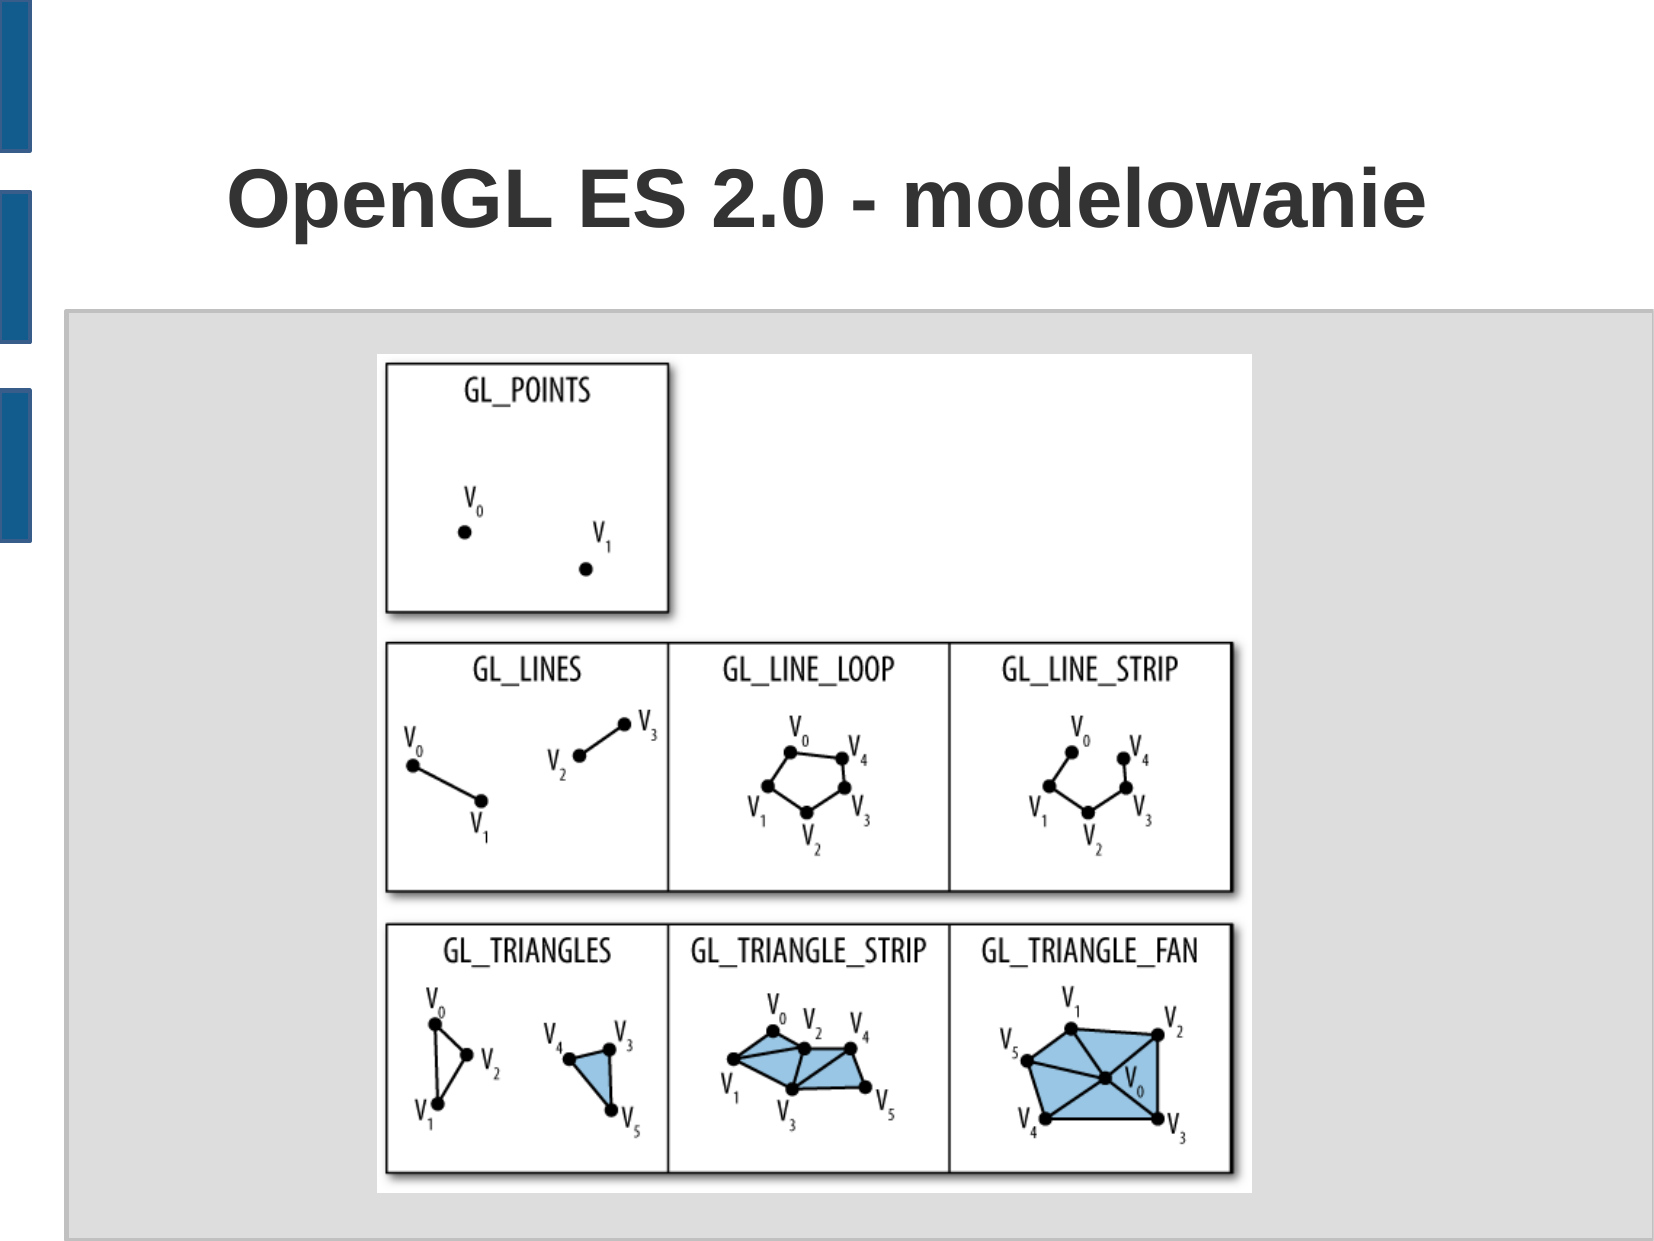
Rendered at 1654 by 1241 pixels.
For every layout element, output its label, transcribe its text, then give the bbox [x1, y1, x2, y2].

picture [377, 354, 1252, 1193]
list [188, 317, 1524, 1170]
title OpenGL ES 2.0 - modelowanie [121, 91, 1534, 299]
